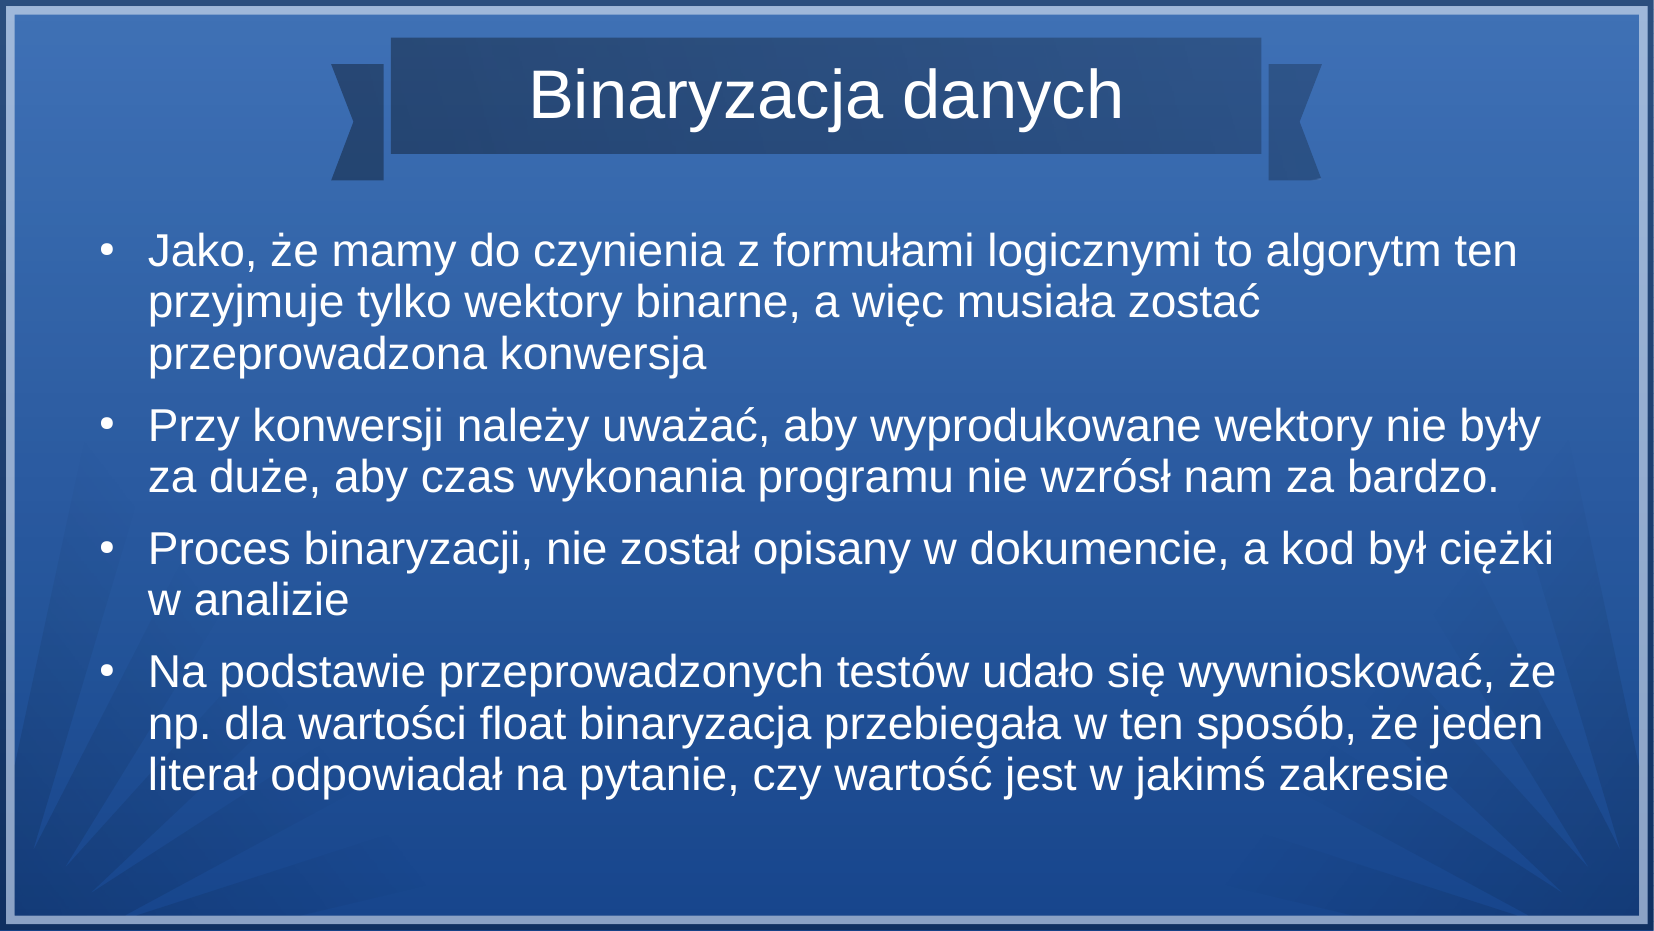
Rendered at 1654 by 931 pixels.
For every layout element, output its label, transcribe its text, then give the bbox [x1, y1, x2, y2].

list Jako, że mamy do czynienia z formułami logicznymi to algorytm ten przyjmuje tylko wektory binarne, a więc musiała zostać przeprowadzona konwersja Przy konwersji należy uważać, aby wyprodukowane wektory nie były za duże, aby czas wykonania programu nie wzrósł nam za bardzo. Proces binaryzacji, nie został opisany w dokumencie, a kod był ciężki w analizie Na podstawie przeprowadzonych testów udało się wywnioskować, że np. dla wartości float binaryzacja przebiegała w ten sposób, że jeden literał odpowiadał na pytanie, czy wartość jest w jakimś zakresie [82, 224, 1571, 848]
title Binaryzacja danych [389, 35, 1264, 154]
